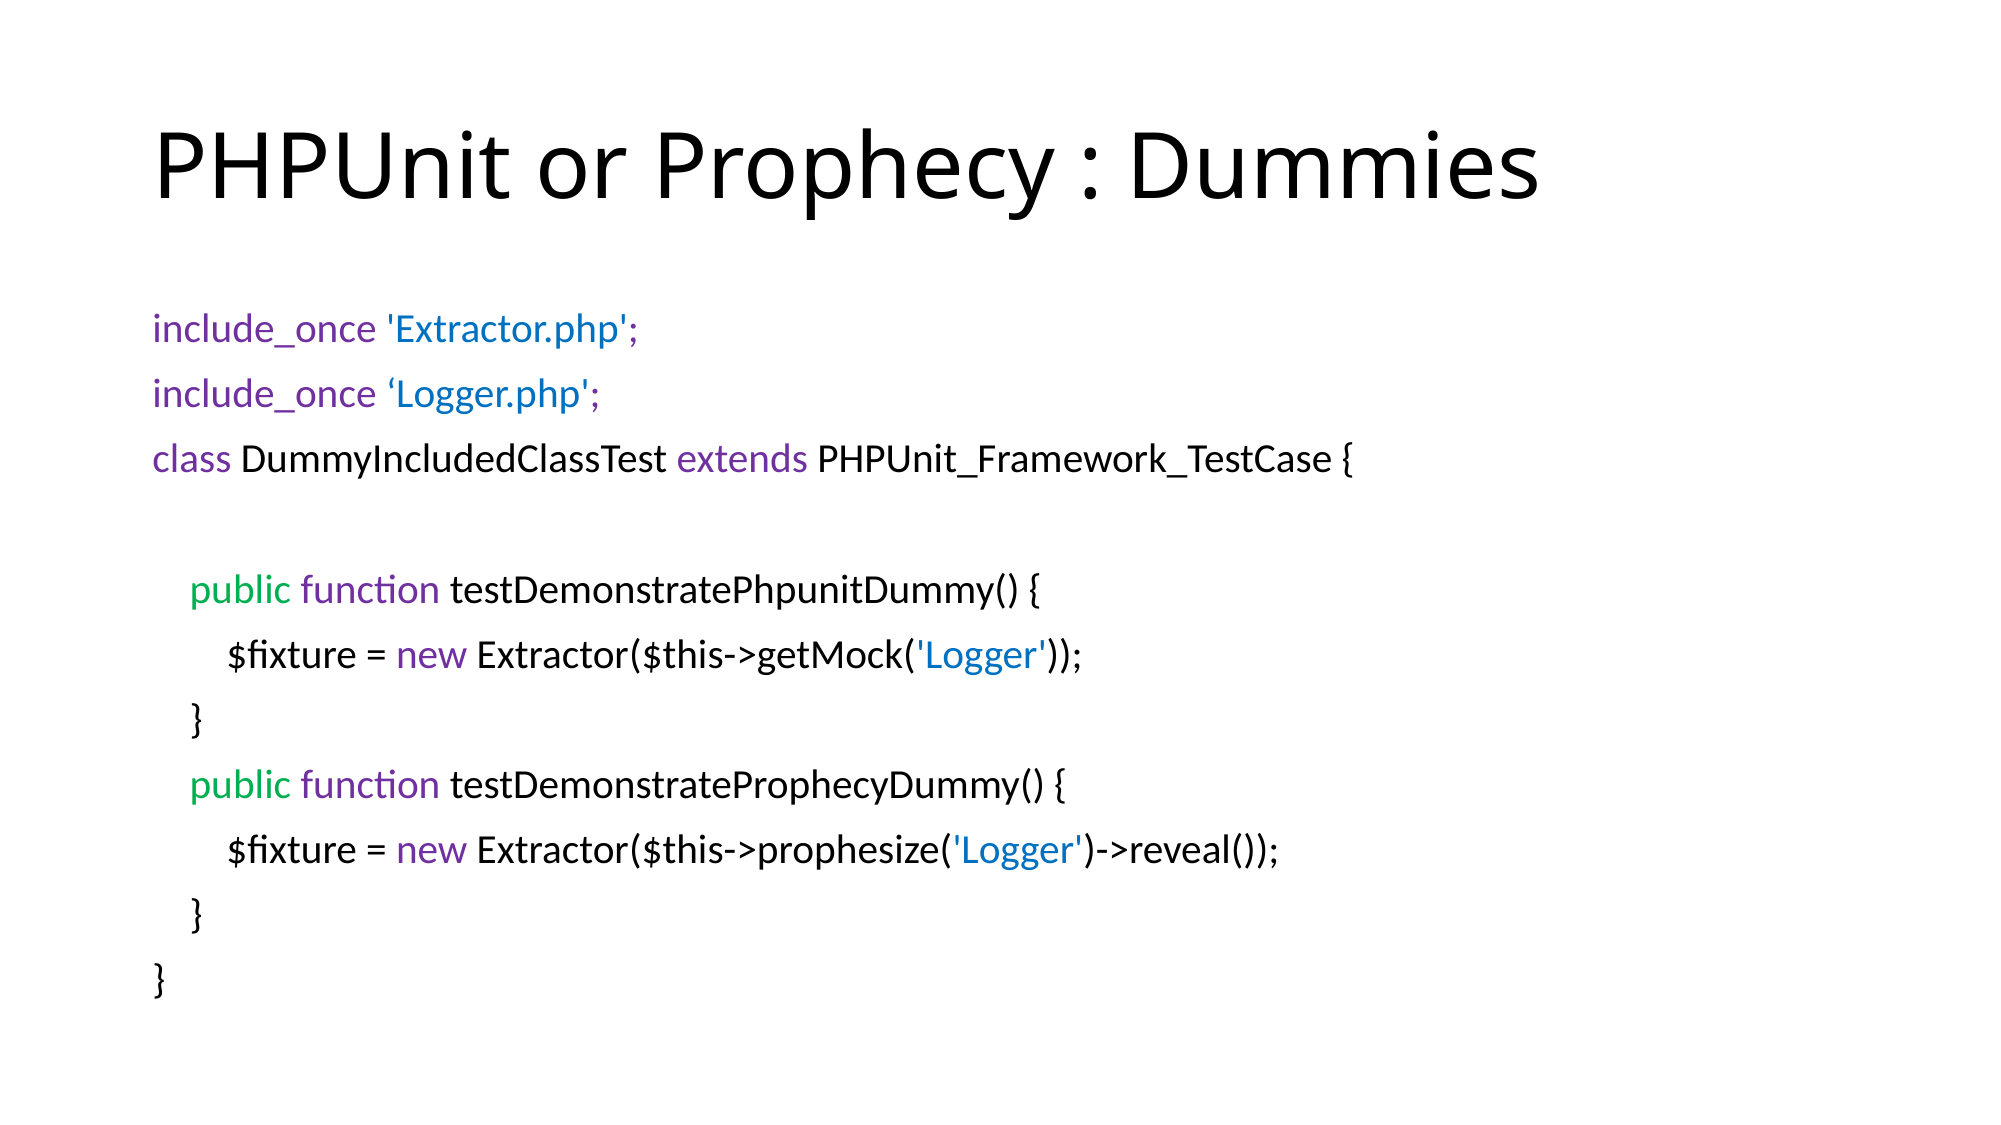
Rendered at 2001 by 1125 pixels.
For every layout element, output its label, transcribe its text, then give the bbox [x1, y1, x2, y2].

list include_once 'Extractor.php'; include_once ‘Logger.php'; class DummyIncludedClassTest extends PHPUnit_Framework_TestCase { public function testDemonstratePhpunitDummy() { $fixture = new Extractor($this->getMock('Logger')); } public function testDemonstrateProphecyDummy() { $fixture = new Extractor($this->prophesize('Logger')->reveal()); } } [137, 299, 1863, 1014]
title PHPUnit or Prophecy : Dummies [137, 59, 1863, 278]
